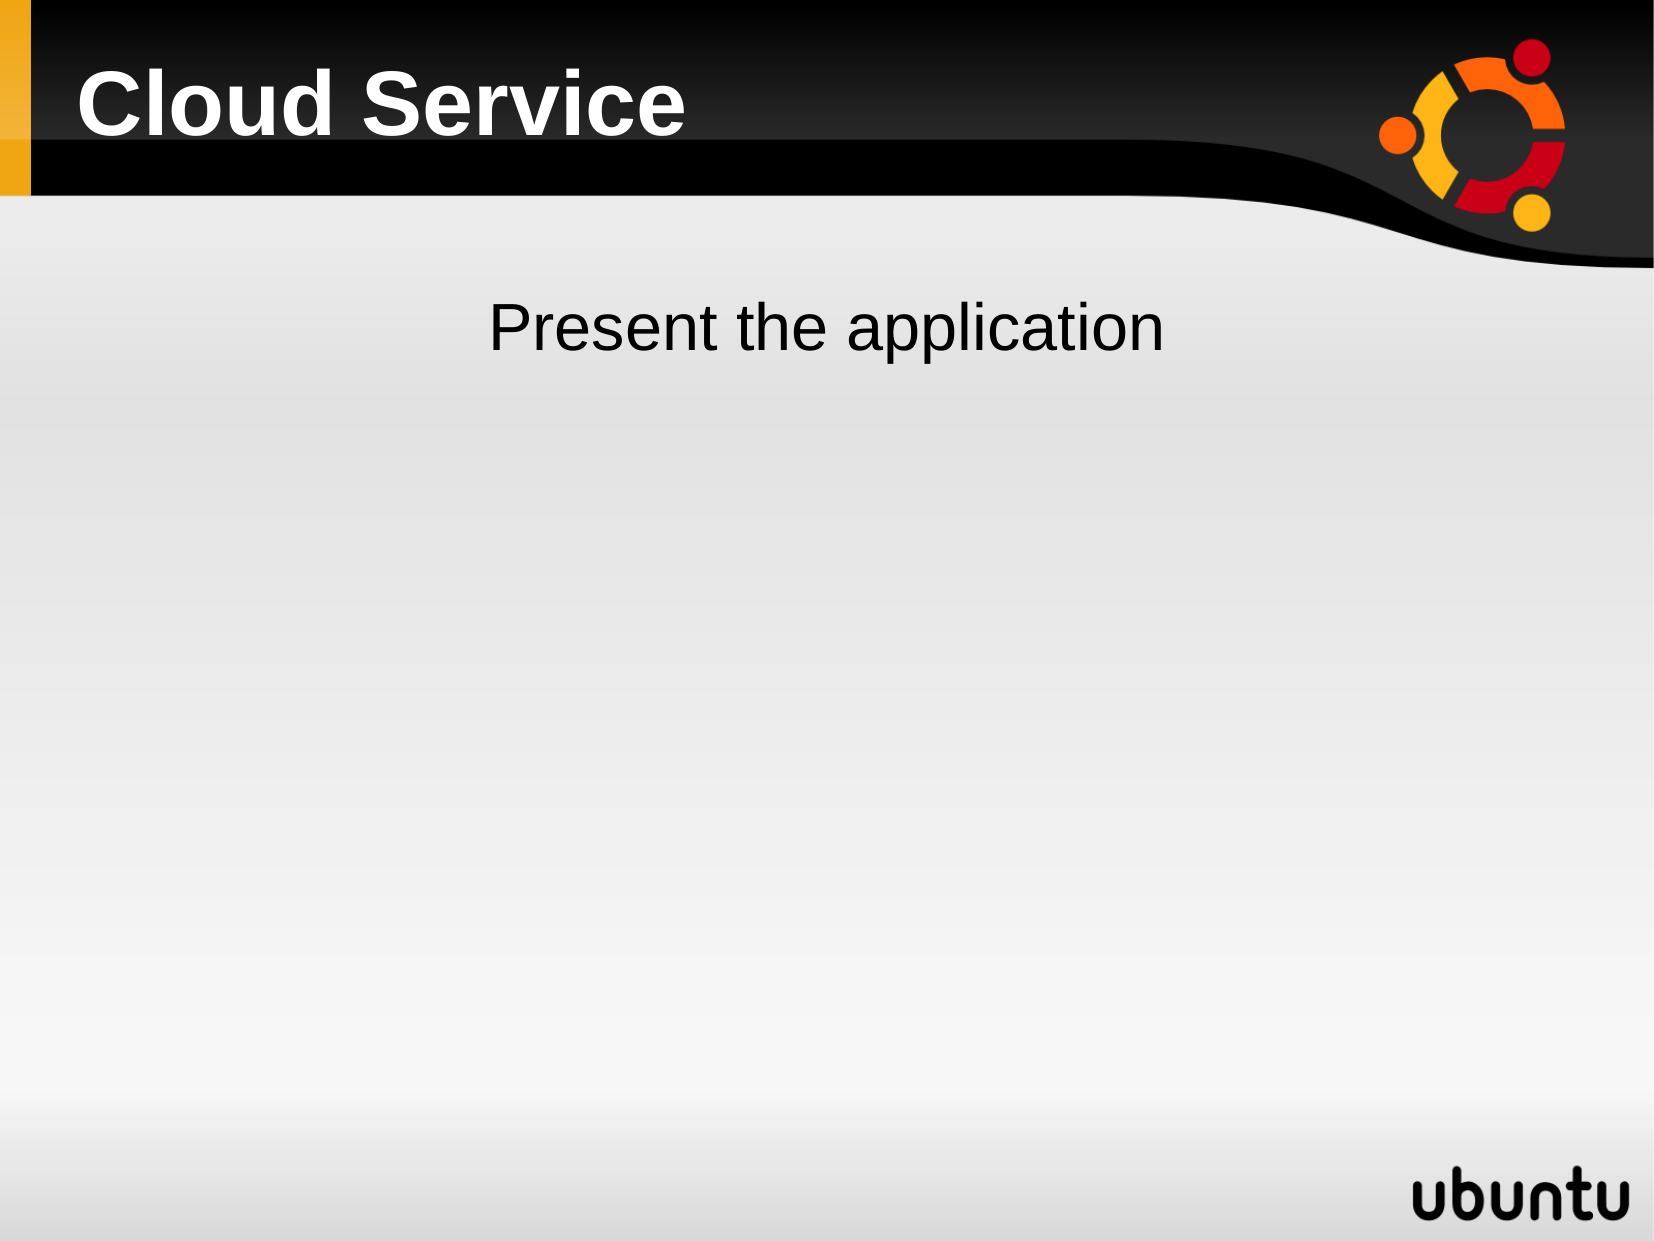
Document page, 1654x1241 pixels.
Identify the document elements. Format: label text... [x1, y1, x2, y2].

picture [0, 0, 1654, 1241]
title Cloud Service [76, 7, 1565, 200]
list Present the application [82, 290, 1571, 1094]
